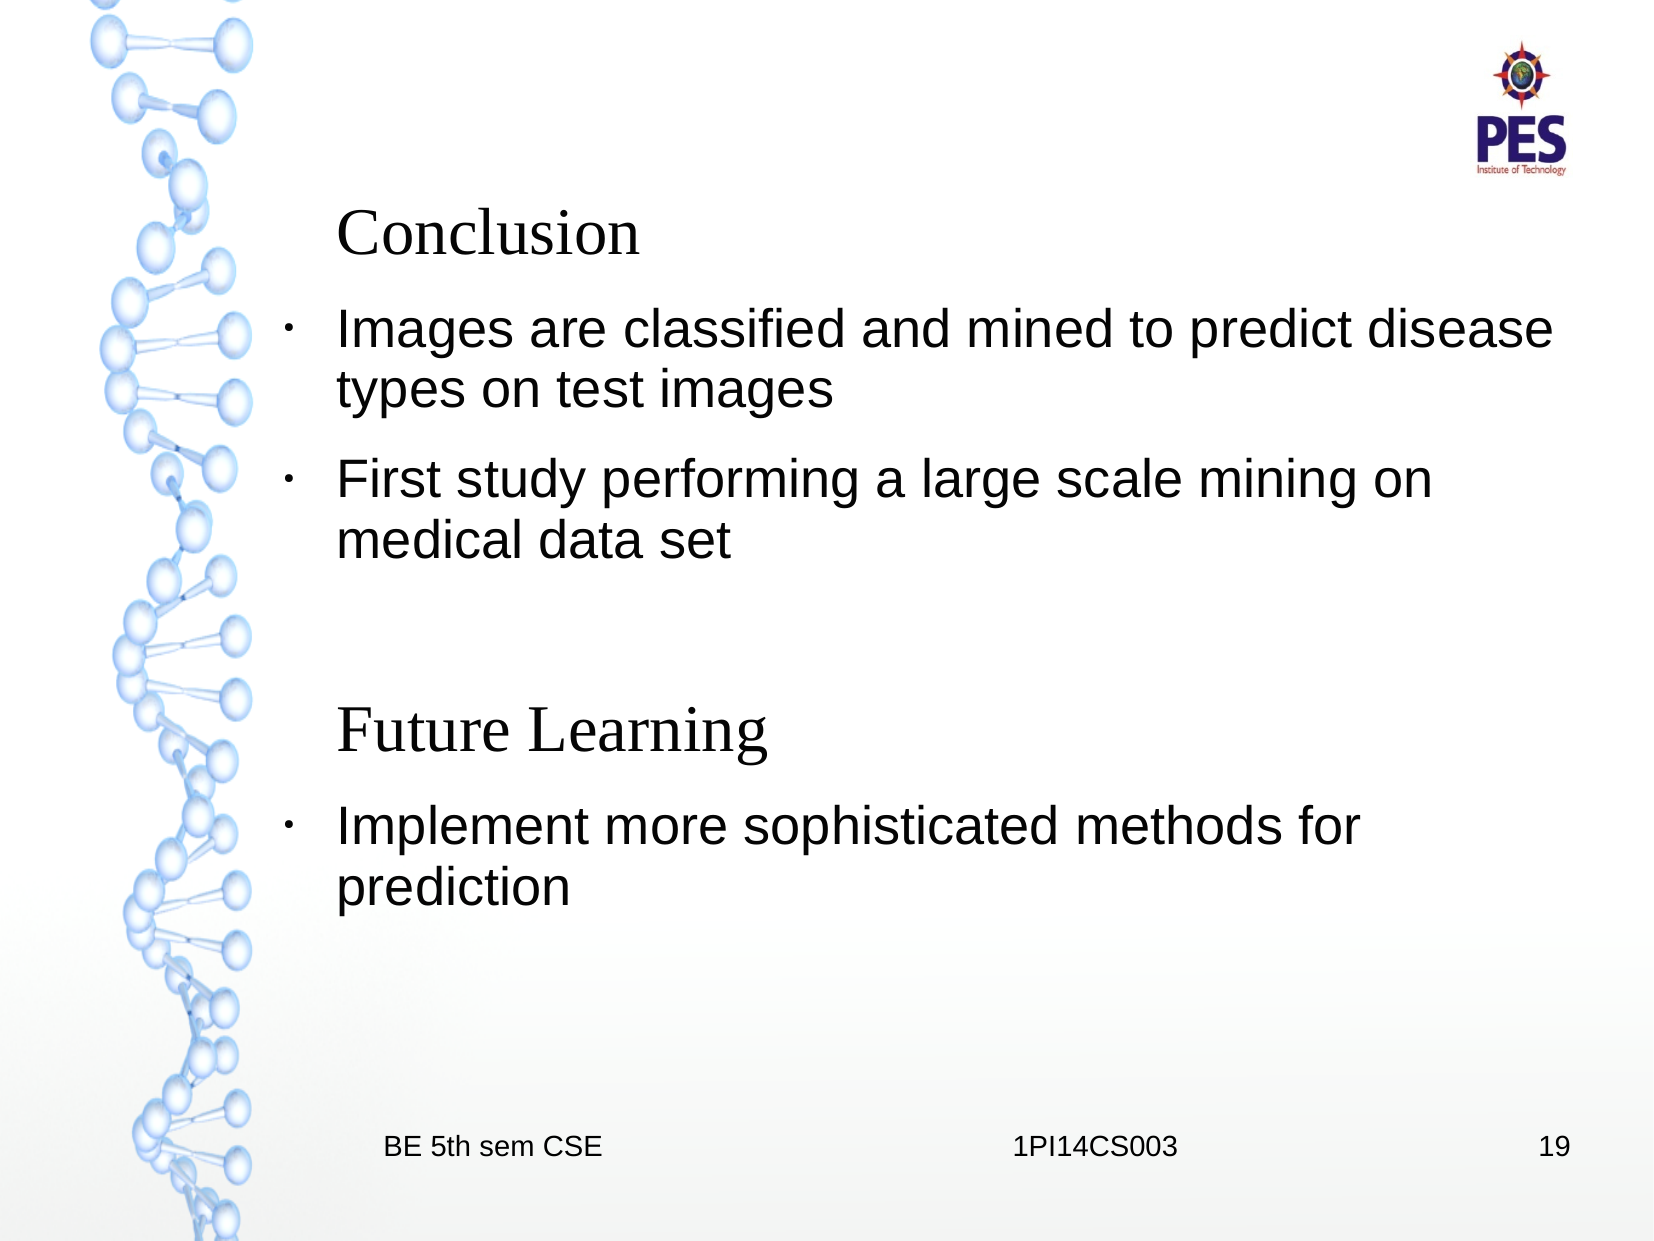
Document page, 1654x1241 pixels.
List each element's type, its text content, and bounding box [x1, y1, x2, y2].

list Future Learning Implement more sophisticated methods for prediction [265, 691, 1595, 1051]
picture [0, 0, 1654, 1241]
list Conclusion Images are classified and mined to predict disease types on test images First study performing a large scale mining on medical data set [265, 195, 1595, 586]
